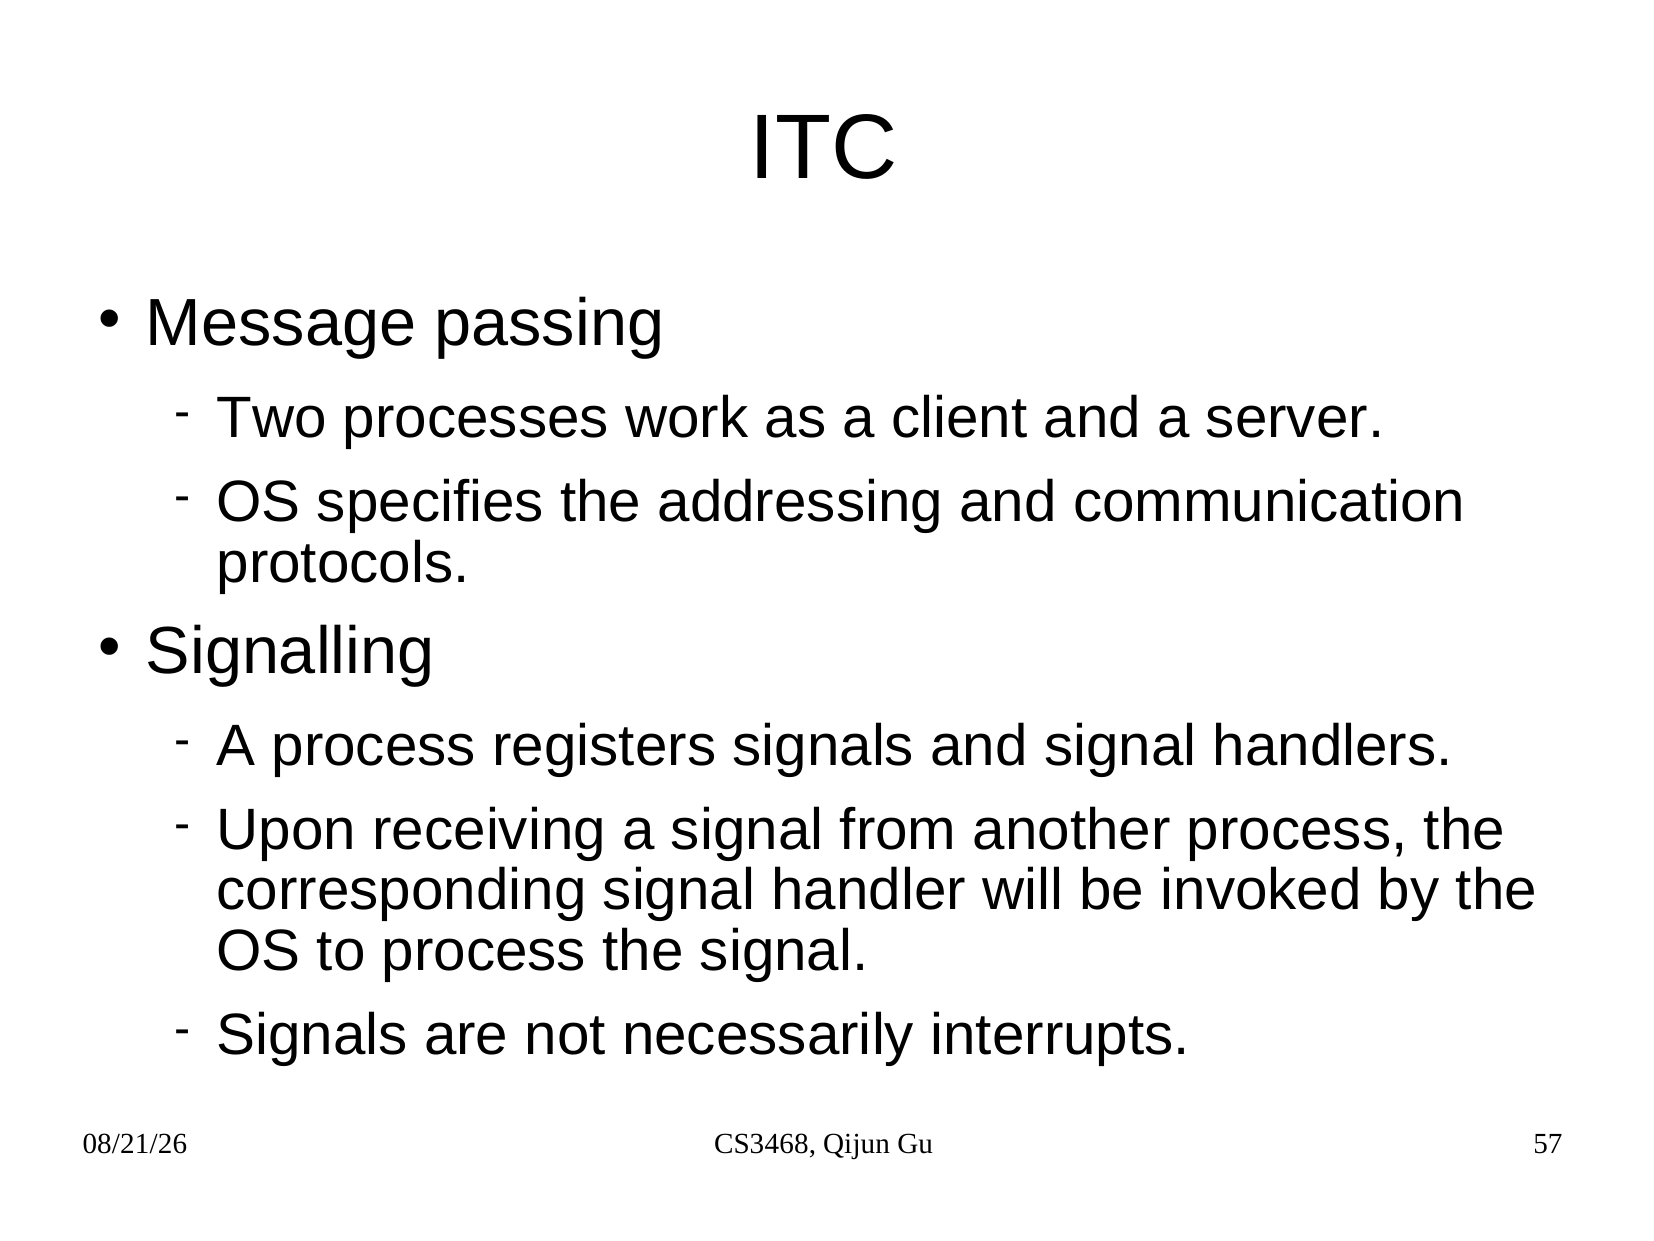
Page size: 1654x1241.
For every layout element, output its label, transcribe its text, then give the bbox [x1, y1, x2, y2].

title ITC [82, 56, 1565, 243]
list Message passing Two processes work as a client and a server. OS specifies the addressing and communication protocols. Signalling A process registers signals and signal handlers. Upon receiving a signal from another process, the corresponding signal handler will be invoked by the OS to process the signal. Signals are not necessarily interrupts. [82, 290, 1565, 1114]
